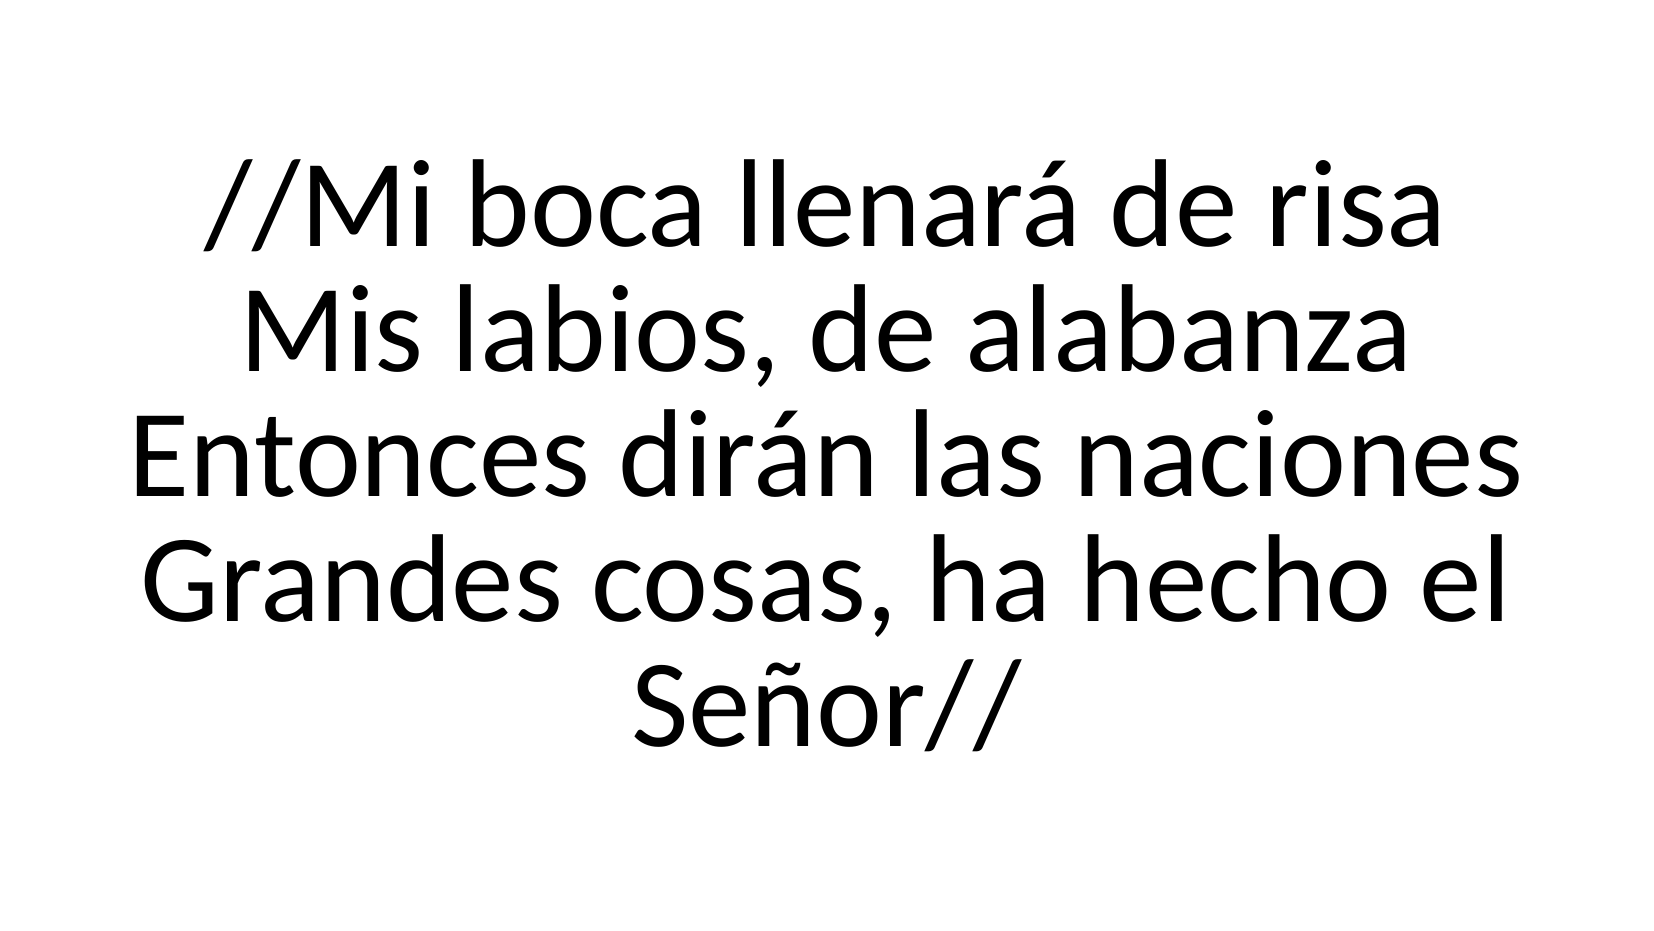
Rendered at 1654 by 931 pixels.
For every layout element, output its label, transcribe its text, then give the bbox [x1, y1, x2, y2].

title //Mi boca llenará de risa Mis labios, de alabanza Entonces dirán las naciones Grandes cosas, ha hecho el Señor// [0, 0, 1654, 931]
